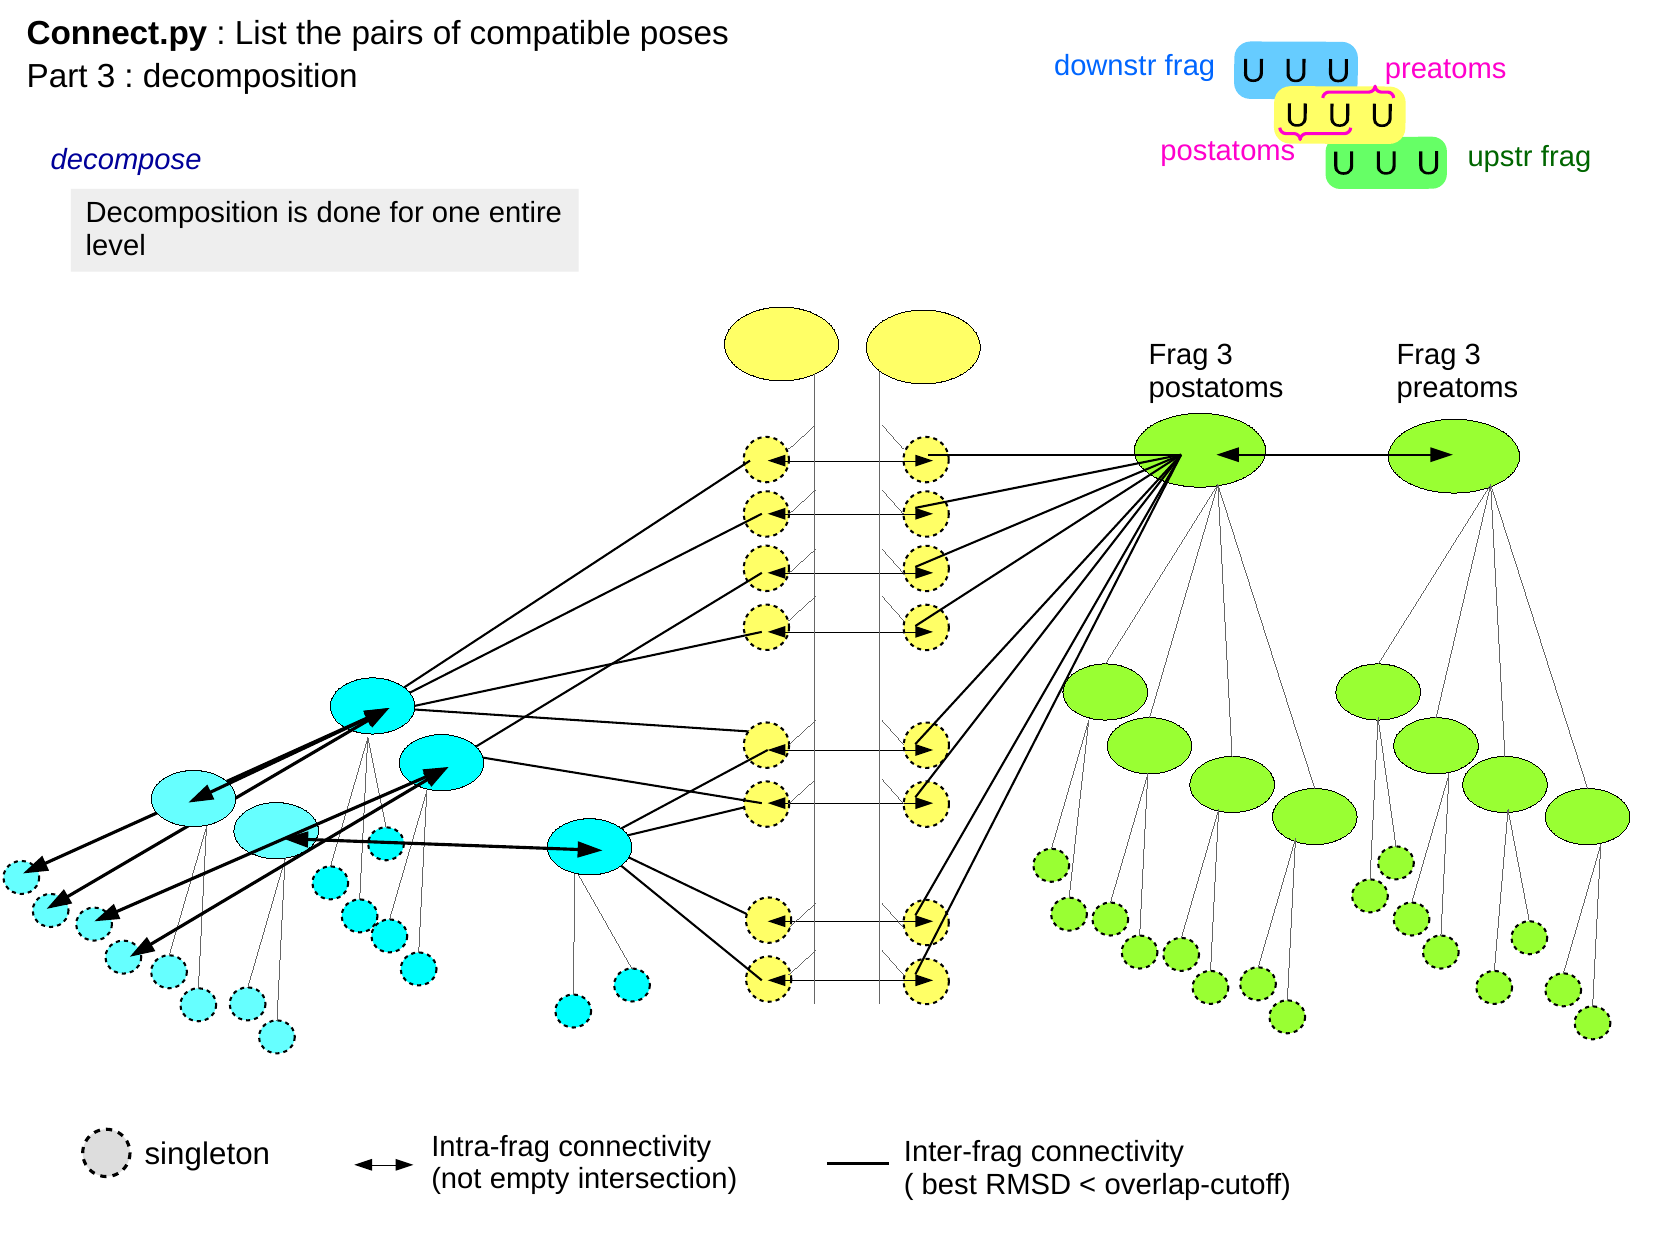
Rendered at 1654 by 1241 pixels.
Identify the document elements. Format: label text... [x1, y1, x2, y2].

text_box [1269, 1000, 1306, 1034]
text_box U U U [1252, 41, 1358, 100]
text_box [1476, 970, 1513, 1004]
text_box [308, 842, 315, 848]
text_box [233, 802, 317, 852]
text_box [866, 310, 981, 384]
text_box [1139, 460, 1163, 469]
text_box [903, 604, 939, 632]
text_box [1352, 879, 1388, 913]
text_box [555, 994, 592, 1028]
text_box [1135, 456, 1164, 462]
text_box [743, 491, 789, 537]
text_box [151, 955, 187, 989]
text_box [368, 844, 404, 861]
text_box [1545, 973, 1582, 1007]
text_box [1107, 717, 1192, 774]
text_box [1462, 756, 1548, 813]
text_box [903, 781, 949, 827]
text_box Frag 3 preatoms [1381, 330, 1536, 412]
text_box [903, 722, 932, 750]
text_box [1393, 902, 1430, 936]
text_box [180, 988, 217, 1022]
text_box [933, 915, 949, 945]
text_box [105, 940, 142, 974]
text_box [1378, 846, 1414, 880]
text_box [614, 968, 650, 1002]
text_box [1388, 419, 1520, 494]
text_box [903, 959, 921, 980]
text_box [547, 818, 632, 875]
text_box [76, 907, 112, 941]
text_box [151, 770, 236, 827]
text_box [903, 781, 925, 803]
text_box [903, 958, 949, 1005]
text_box [904, 724, 949, 768]
text_box [750, 751, 789, 768]
text_box [745, 897, 792, 943]
text_box downstr frag [1039, 41, 1252, 122]
text_box [904, 611, 949, 651]
text_box [330, 677, 415, 735]
text_box [1192, 970, 1229, 1004]
text_box Connect.py : List the pairs of compatible poses Part 3 : decomposition [11, 7, 886, 107]
text_box [32, 893, 69, 927]
text_box [903, 545, 943, 573]
text_box [903, 503, 949, 537]
text_box U U U [1325, 136, 1447, 189]
text_box [368, 827, 404, 841]
text_box U U U [1273, 86, 1406, 144]
text_box Decomposition is done for one entire level [70, 188, 579, 272]
text_box [743, 781, 790, 827]
text_box [1393, 717, 1479, 774]
text_box [1163, 937, 1200, 971]
text_box [341, 899, 408, 953]
text_box [743, 436, 789, 483]
text_box [1511, 921, 1548, 955]
text_box [1092, 902, 1129, 936]
text_box Inter-frag connectivity ( best RMSD < overlap-cutoff) [889, 1128, 1307, 1209]
text_box [399, 734, 484, 791]
text_box decompose [35, 135, 249, 184]
text_box [1033, 848, 1070, 882]
text_box Frag 3 postatoms [1133, 330, 1300, 412]
text_box [904, 556, 949, 592]
text_box [743, 722, 790, 759]
text_box [903, 899, 946, 946]
text_box Intra-frag connectivity (not empty intersection) [416, 1122, 753, 1203]
text_box [3, 860, 40, 894]
text_box upstr frag [1452, 132, 1630, 184]
text_box [82, 1129, 130, 1177]
text_box [1422, 935, 1459, 969]
text_box [903, 436, 949, 483]
text_box [743, 604, 790, 650]
text_box [1134, 413, 1266, 488]
text_box [1146, 465, 1161, 474]
text_box [308, 826, 319, 838]
text_box [903, 900, 922, 921]
text_box [229, 987, 266, 1021]
text_box [400, 952, 437, 986]
text_box postatoms [1145, 126, 1323, 178]
text_box [743, 545, 789, 592]
text_box [1272, 788, 1358, 845]
text_box [903, 491, 944, 514]
text_box singleton [129, 1129, 319, 1179]
text_box [746, 956, 792, 1002]
text_box [724, 307, 839, 381]
text_box preatoms [1370, 44, 1522, 93]
text_box [1240, 967, 1276, 1001]
text_box [312, 866, 349, 900]
text_box [259, 1020, 295, 1054]
text_box [1335, 663, 1421, 721]
text_box [1152, 464, 1170, 479]
text_box [1189, 756, 1275, 813]
text_box [1545, 788, 1630, 845]
text_box [253, 840, 307, 859]
text_box [1121, 935, 1158, 969]
text_box [1051, 897, 1087, 931]
text_box [1574, 1006, 1611, 1040]
text_box [1062, 663, 1148, 721]
